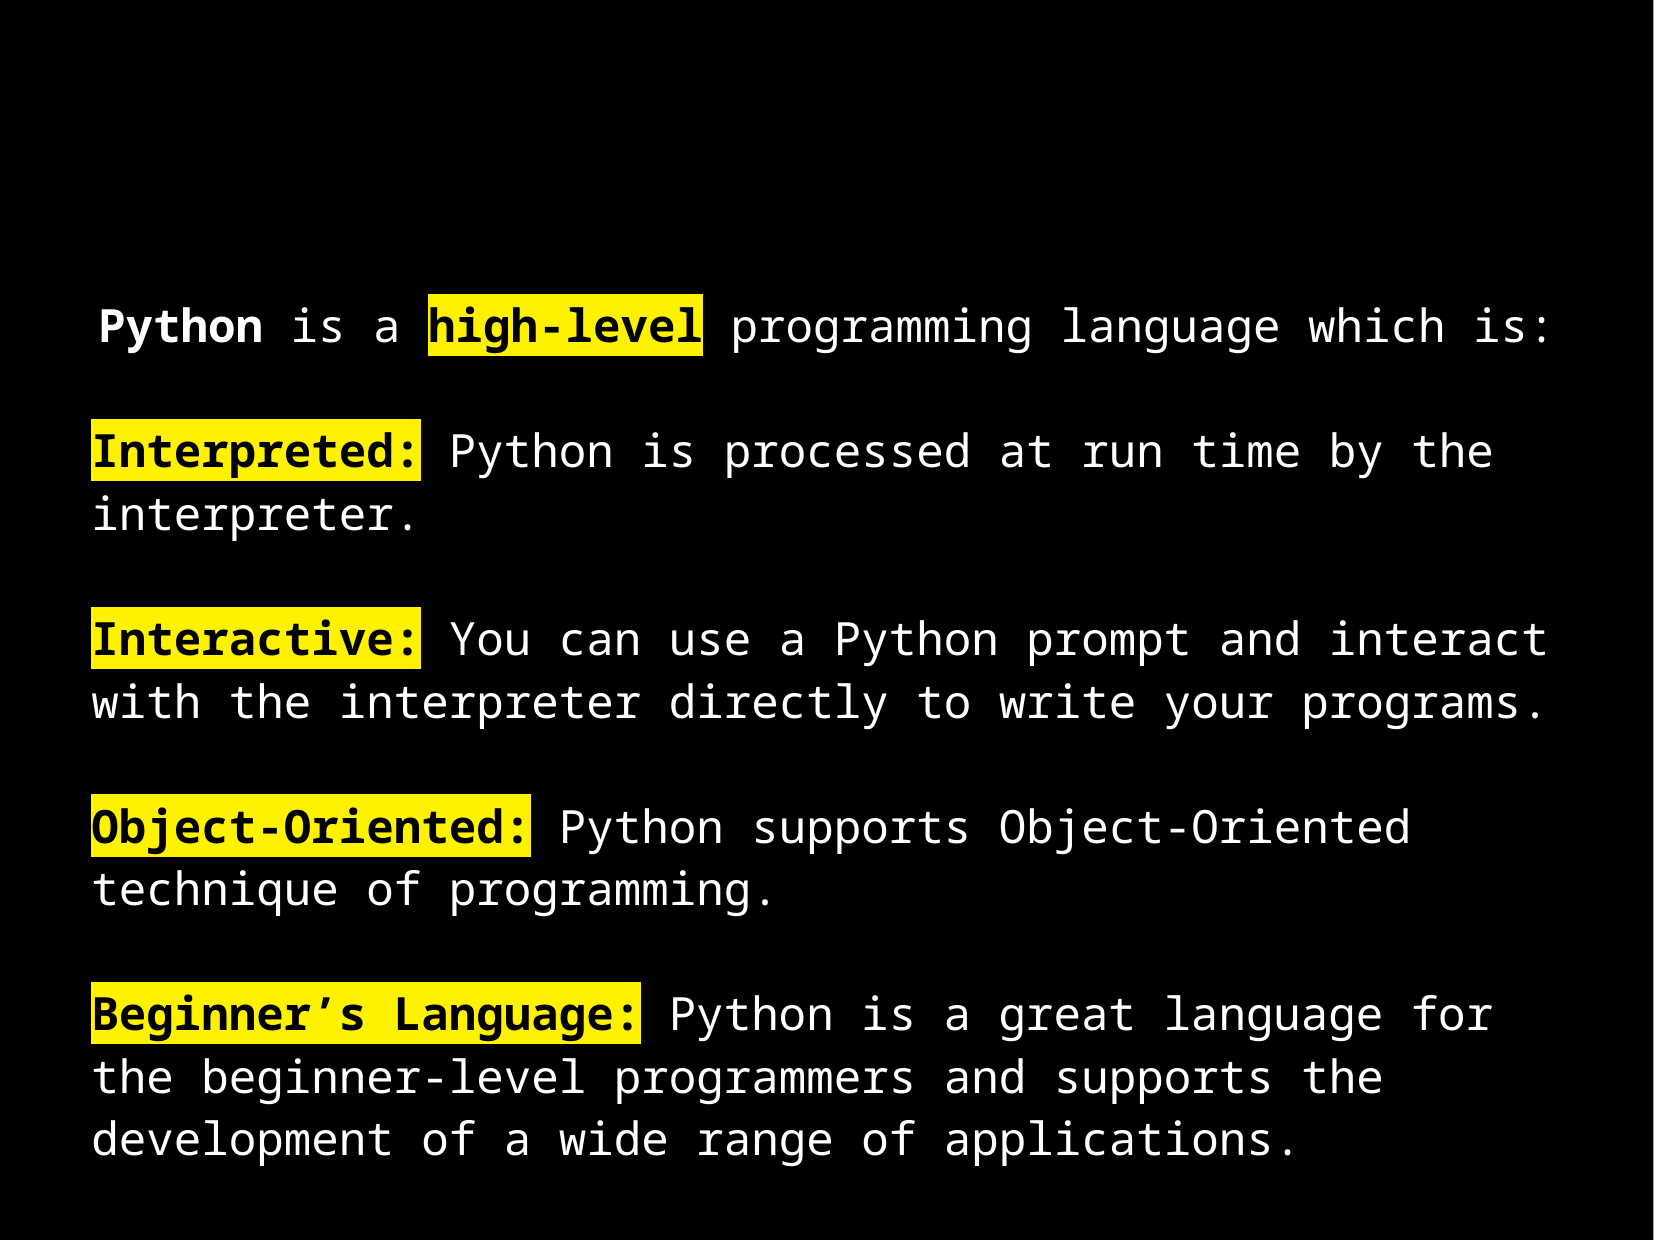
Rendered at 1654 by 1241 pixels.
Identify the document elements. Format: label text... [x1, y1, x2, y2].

text_box Python is a high-level programming language which is: Interpreted: Python is processed at run time by the interpreter. Interactive: You can use a Python prompt and interact with the interpreter directly to write your programs. Object-Oriented: Python supports Object-Oriented technique of programming. Beginner’s Language: Python is a great language for the beginner-level programmers and supports the development of a wide range of applications. [76, 286, 1577, 954]
